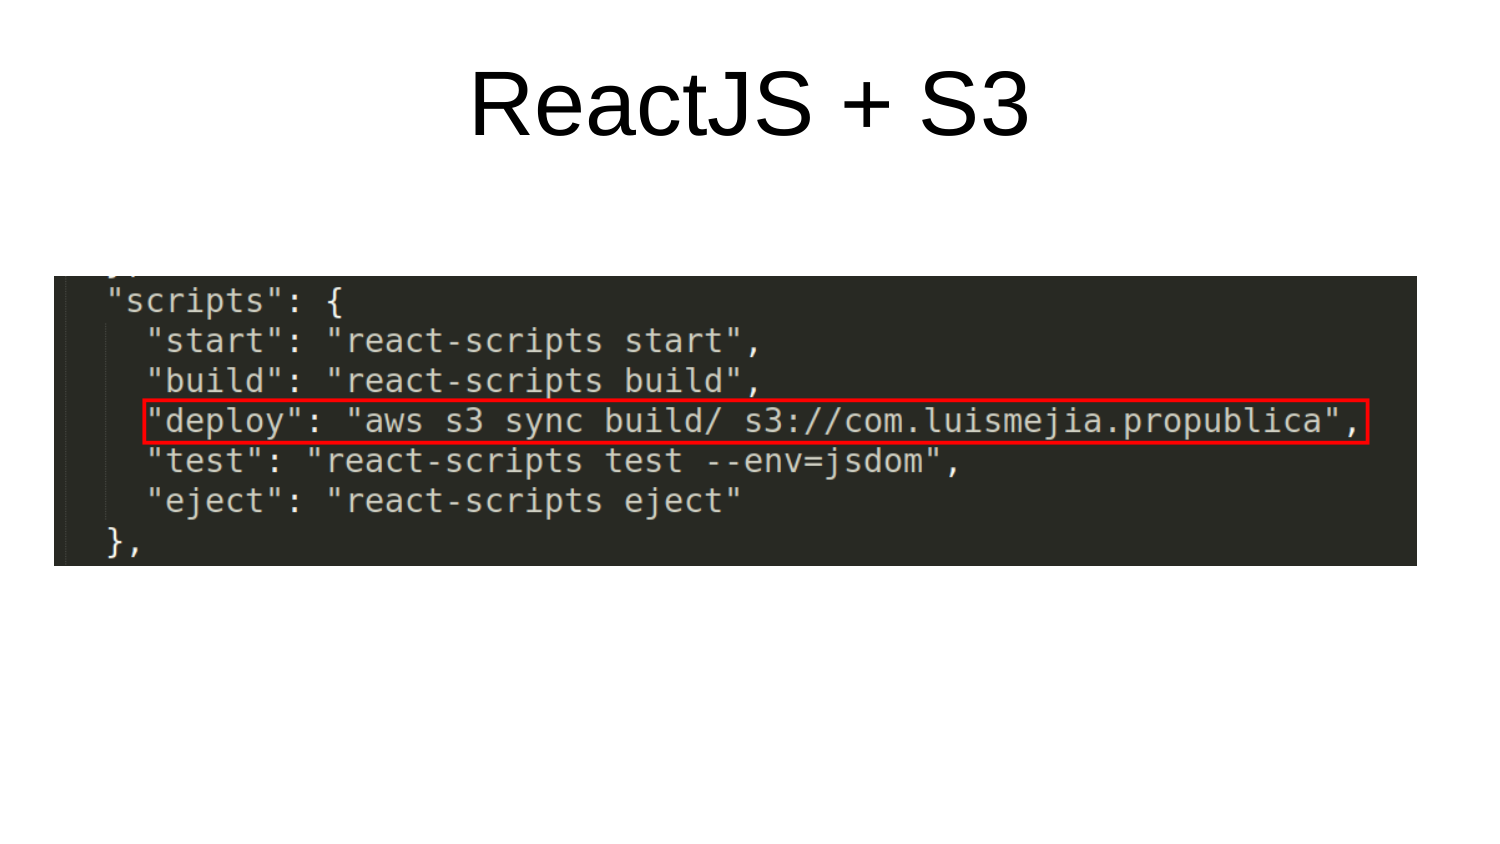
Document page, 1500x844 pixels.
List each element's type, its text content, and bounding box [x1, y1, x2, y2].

picture [54, 276, 1417, 566]
title ReactJS + S3 [75, 33, 1425, 175]
